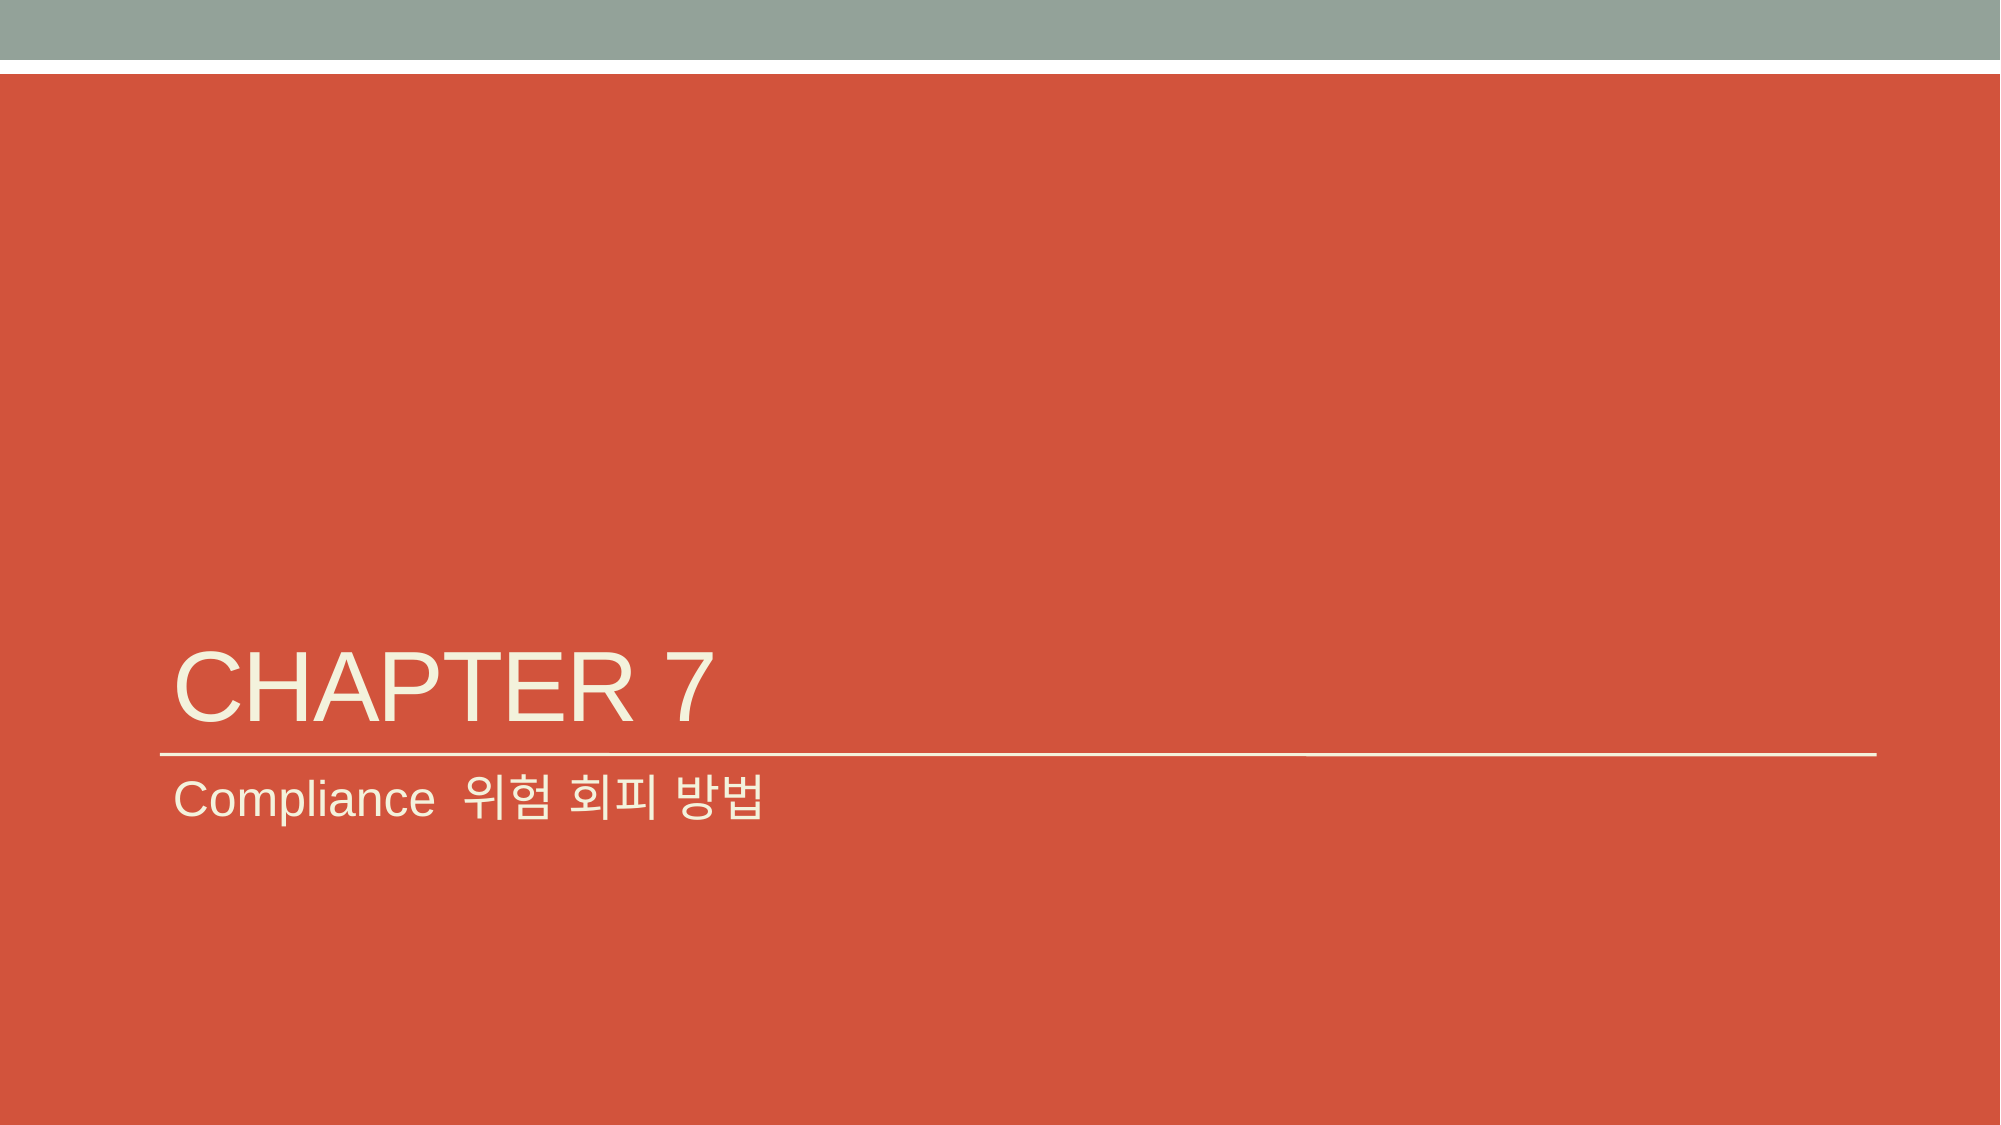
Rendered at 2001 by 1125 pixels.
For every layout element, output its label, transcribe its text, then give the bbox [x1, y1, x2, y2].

title Chapter 7 [157, 387, 1858, 749]
list Compliance 위험 회피 방법 [157, 758, 1858, 1006]
